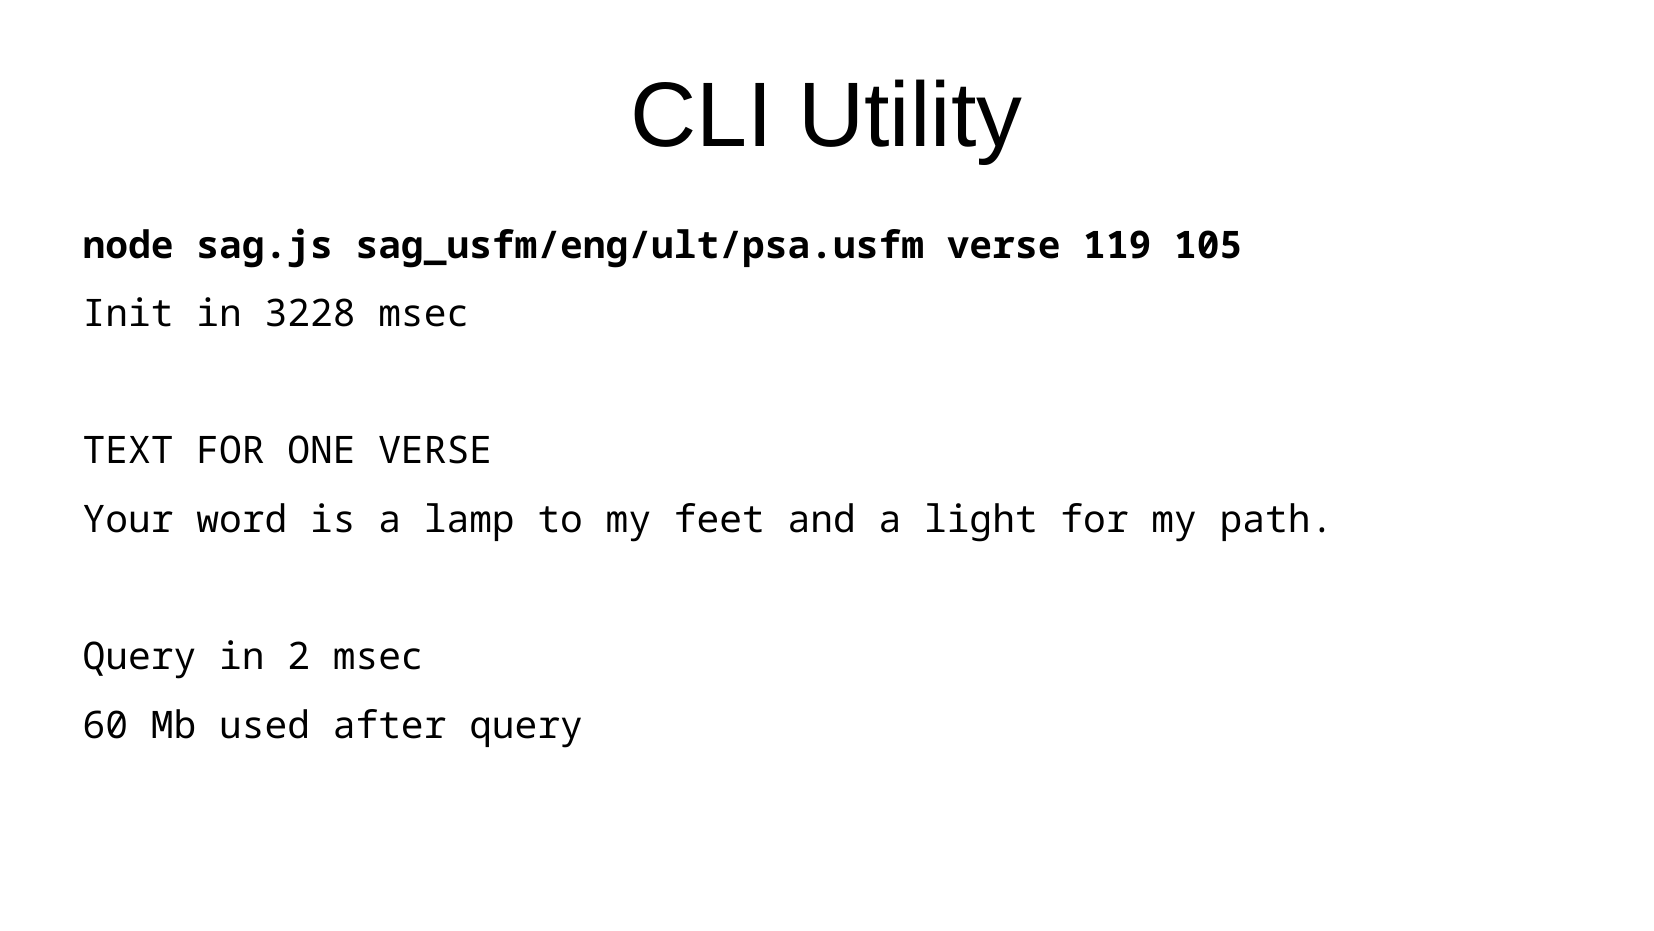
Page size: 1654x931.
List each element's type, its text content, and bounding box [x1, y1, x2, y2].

title CLI Utility [82, 37, 1571, 193]
list node sag.js sag_usfm/eng/ult/psa.usfm verse 119 105 Init in 3228 msec TEXT FOR ONE VERSE Your word is a lamp to my feet and a light for my path. Query in 2 msec 60 Mb used after query [82, 217, 1571, 758]
